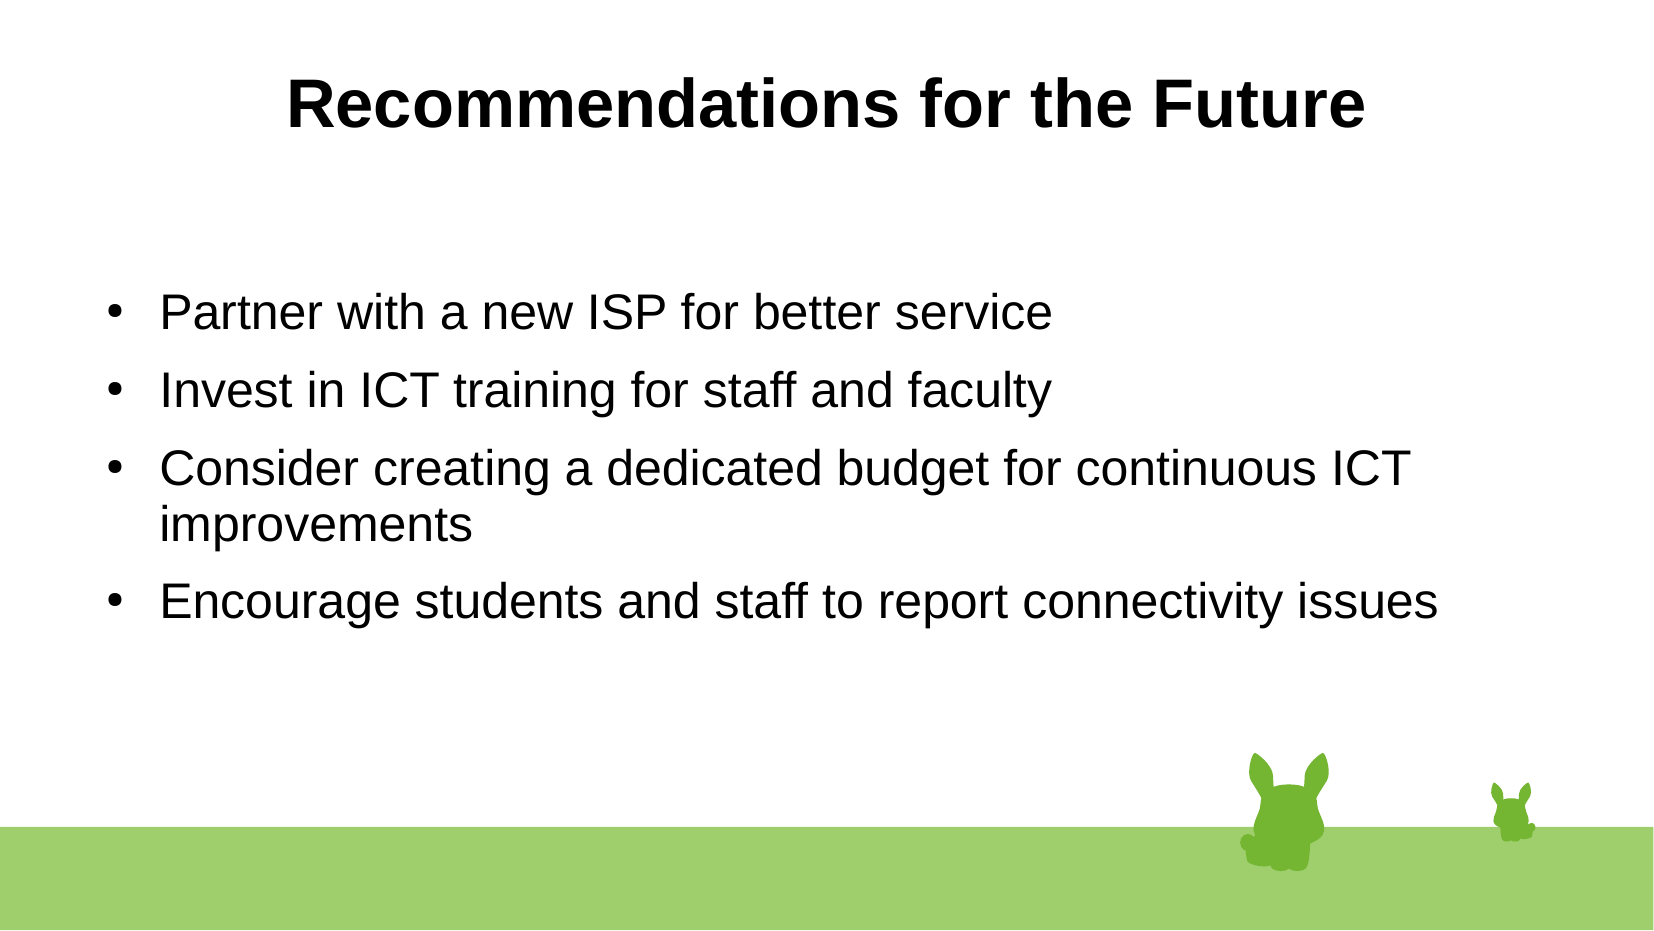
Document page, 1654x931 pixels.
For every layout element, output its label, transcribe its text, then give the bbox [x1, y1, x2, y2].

title Recommendations for the Future [88, 29, 1565, 178]
list Partner with a new ISP for better service Invest in ICT training for staff and faculty Consider creating a dedicated budget for continuous ICT improvements Encourage students and staff to report connectivity issues [88, 206, 1565, 739]
